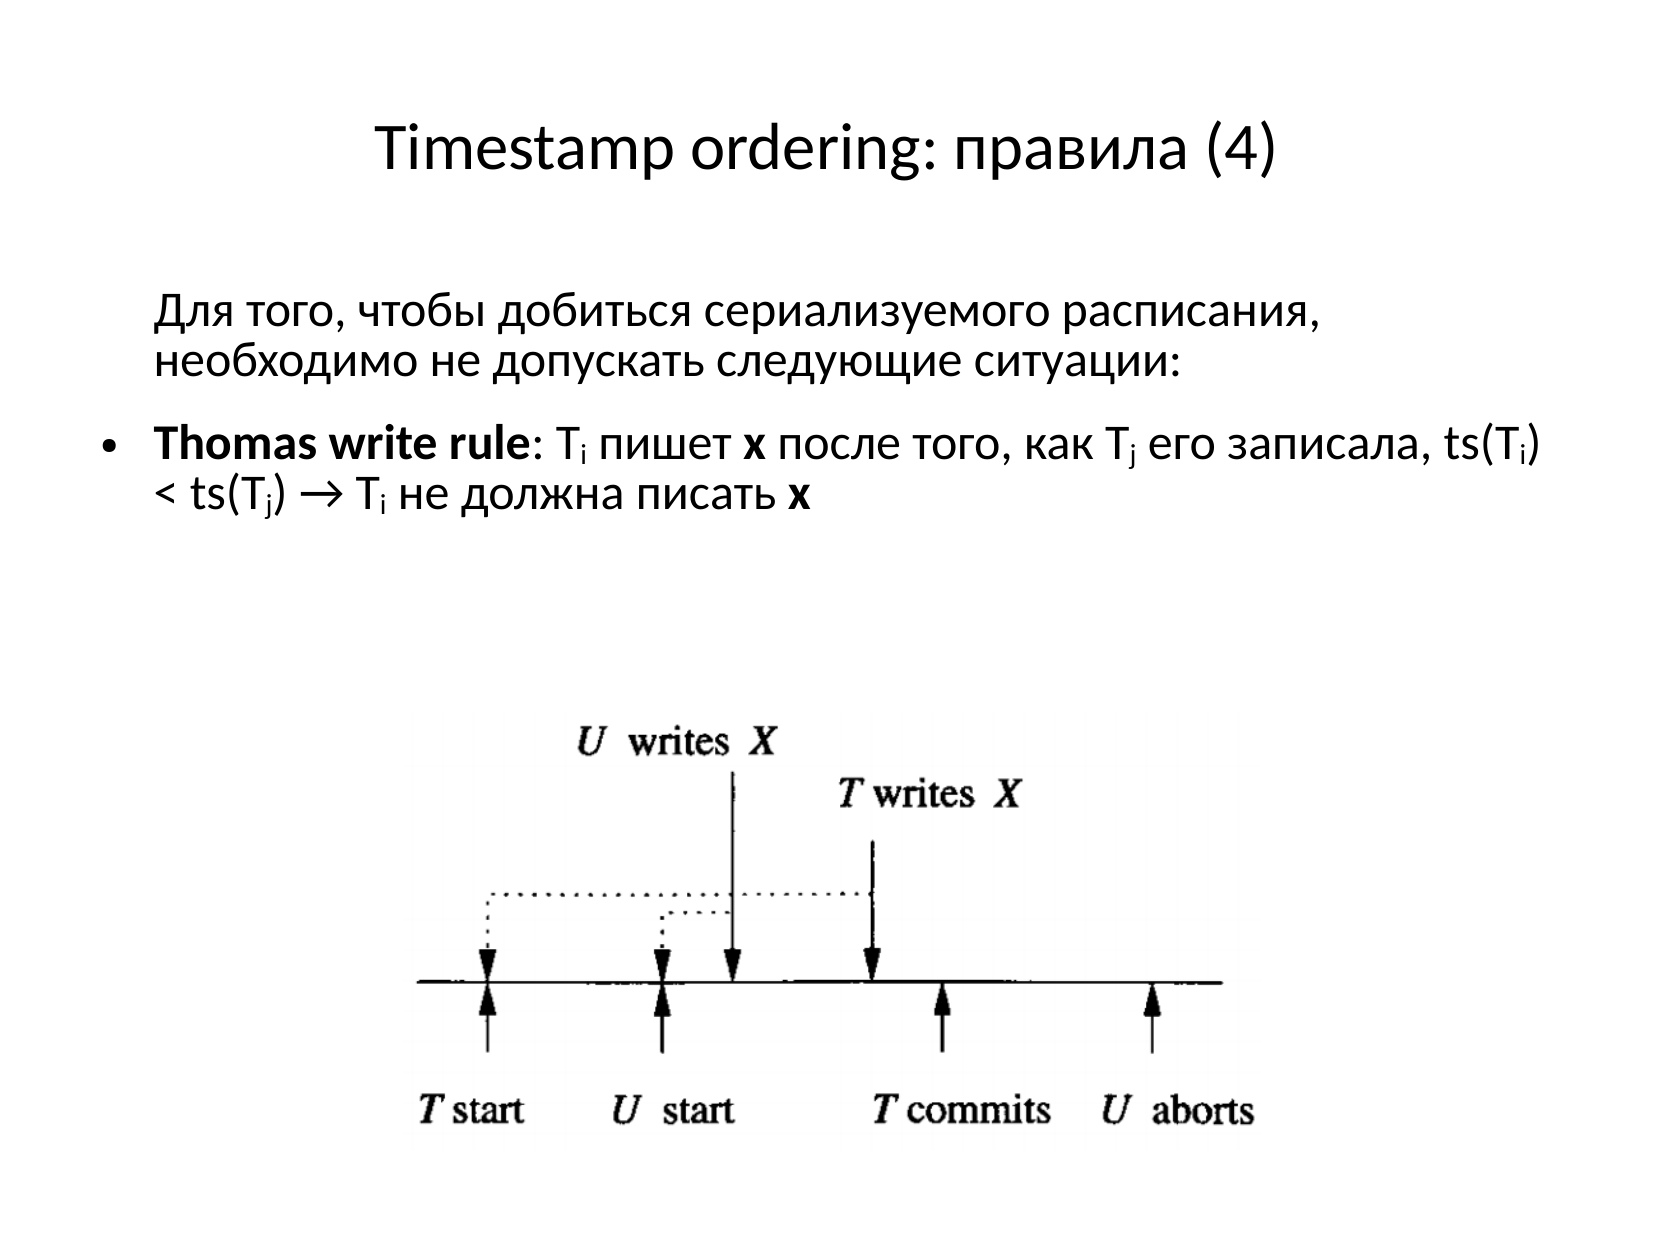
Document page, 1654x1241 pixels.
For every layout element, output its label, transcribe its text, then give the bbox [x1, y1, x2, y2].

picture [403, 712, 1261, 1151]
list Для того, чтобы добиться сериализуемого расписания, необходимо не допускать следующие ситуации: Thomas write rule: Ti пишет x после того, как Tj его записала, ts(Ti) < ts(Tj) → Ti не должна писать x [82, 289, 1571, 1108]
title Timestamp ordering: правила (4) [82, 49, 1571, 257]
